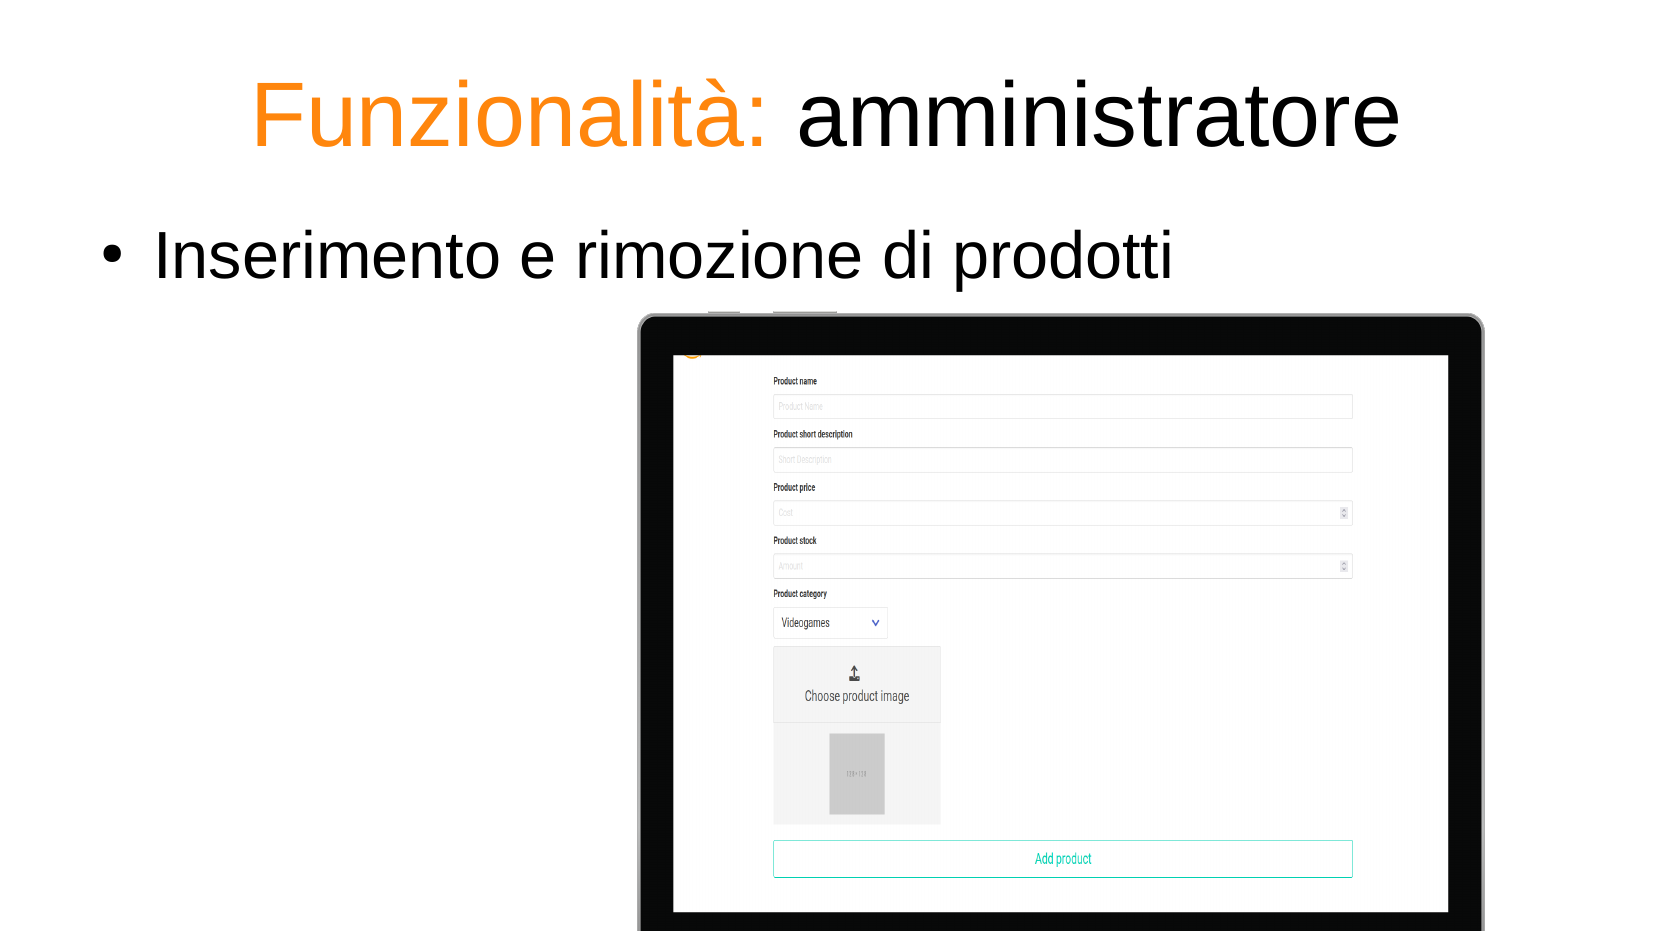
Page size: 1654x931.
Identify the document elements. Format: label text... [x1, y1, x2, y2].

picture [525, 303, 1595, 931]
title Funzionalità: amministratore [82, 37, 1571, 193]
list Inserimento e rimozione di prodotti [82, 217, 1571, 758]
